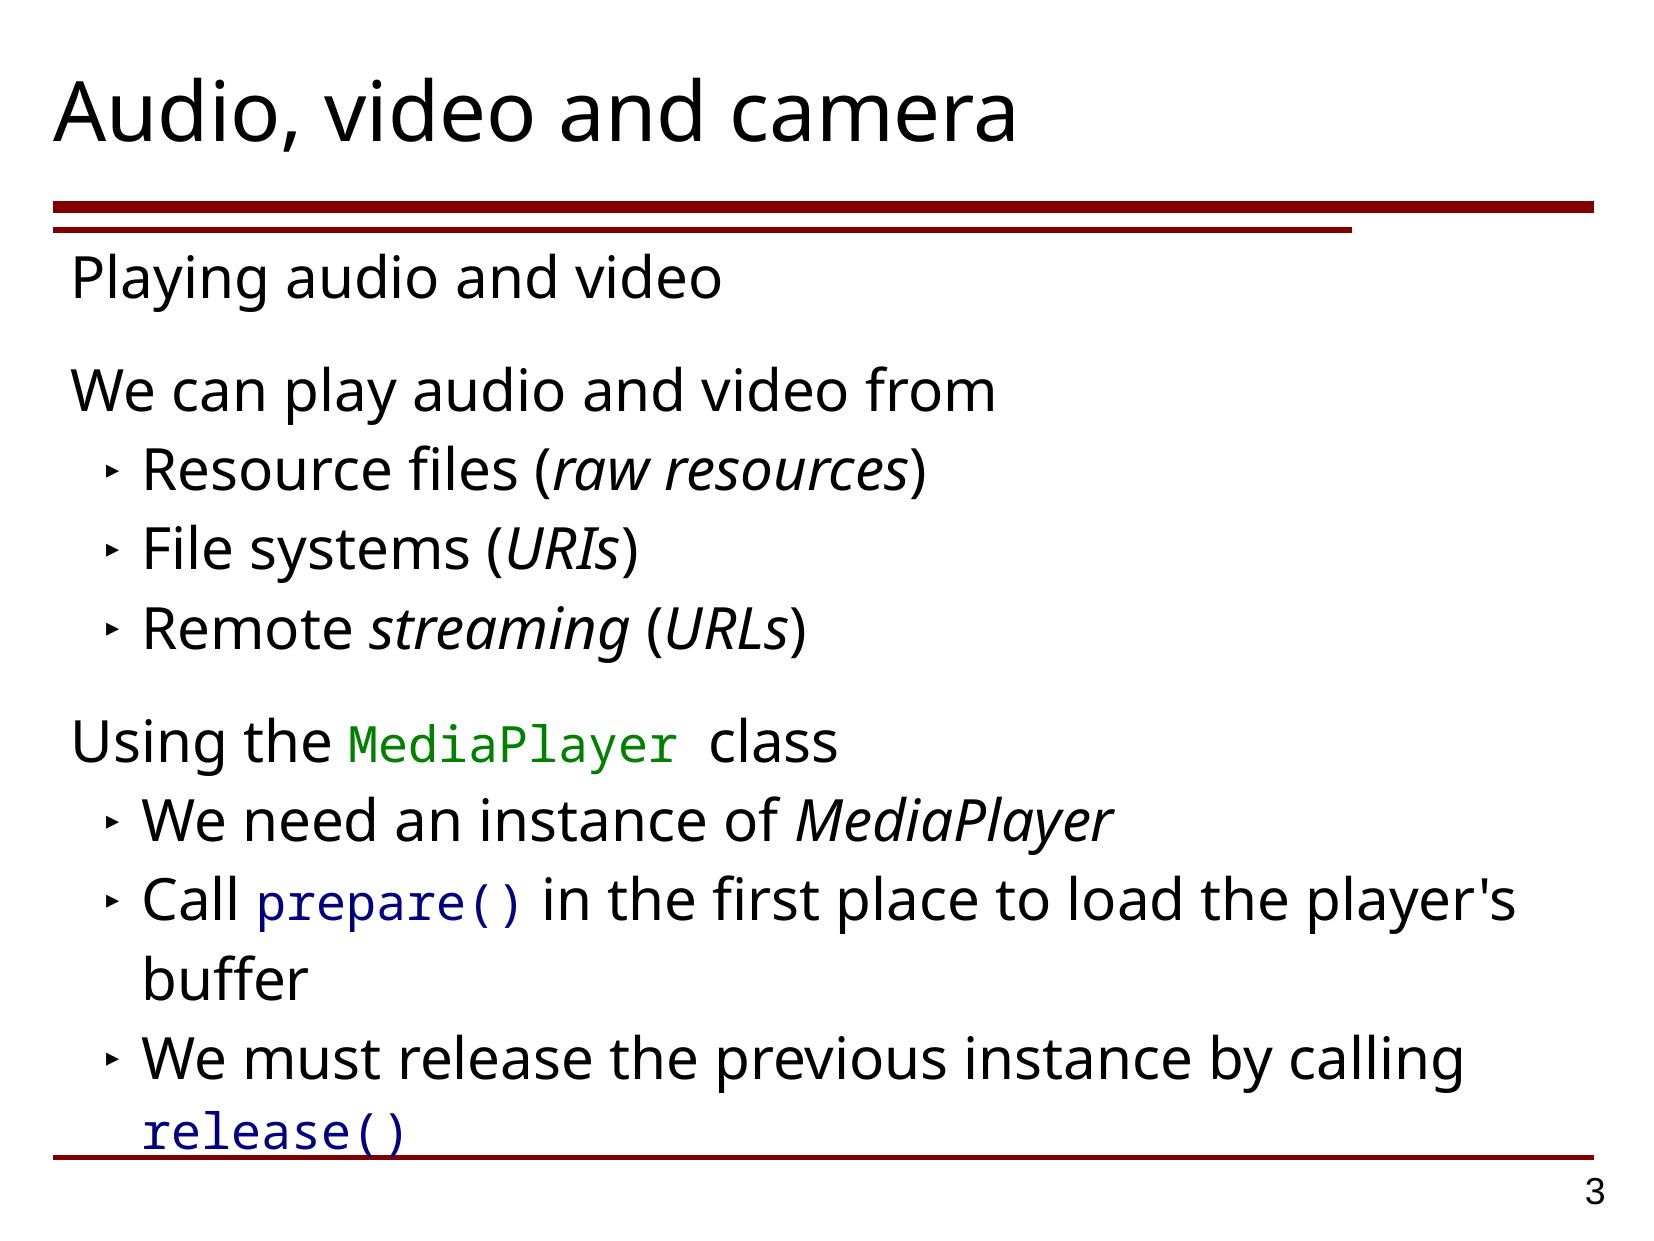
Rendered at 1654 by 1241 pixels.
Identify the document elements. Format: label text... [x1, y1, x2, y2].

text_box <número> [35, 1163, 1654, 1221]
text_box Playing audio and video We can play audio and video from Resource files (raw resources) File systems (URIs) Remote streaming (URLs) Using the MediaPlayer class We need an instance of MediaPlayer Call prepare() in the first place to load the player's buffer We must release the previous instance by calling release() [55, 228, 1489, 1153]
subtitle Audio, video and camera [53, 48, 1542, 172]
